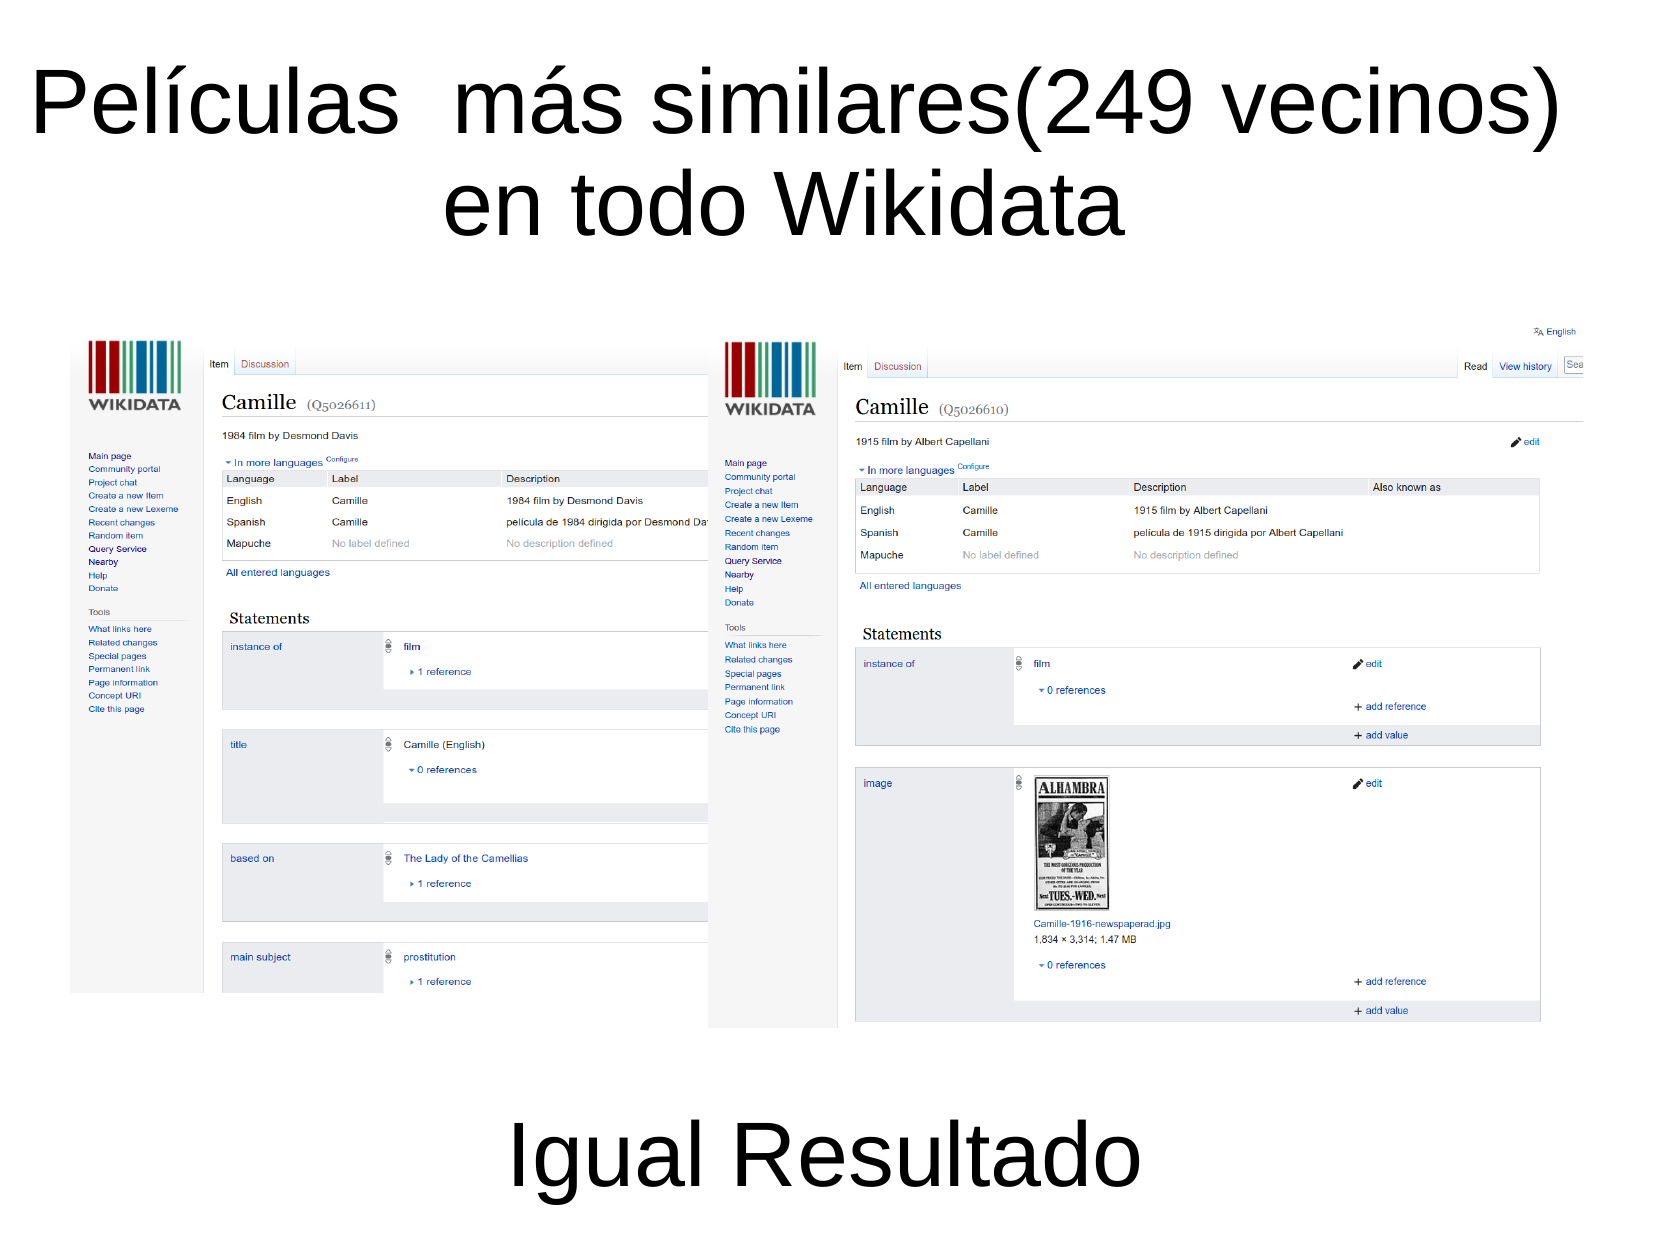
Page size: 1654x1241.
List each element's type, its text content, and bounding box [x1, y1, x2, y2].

title Igual Resultado [94, 1051, 1583, 1241]
picture [70, 318, 1583, 1028]
title Películas más similares(249 vecinos) en todo Wikidata [23, 49, 1571, 257]
